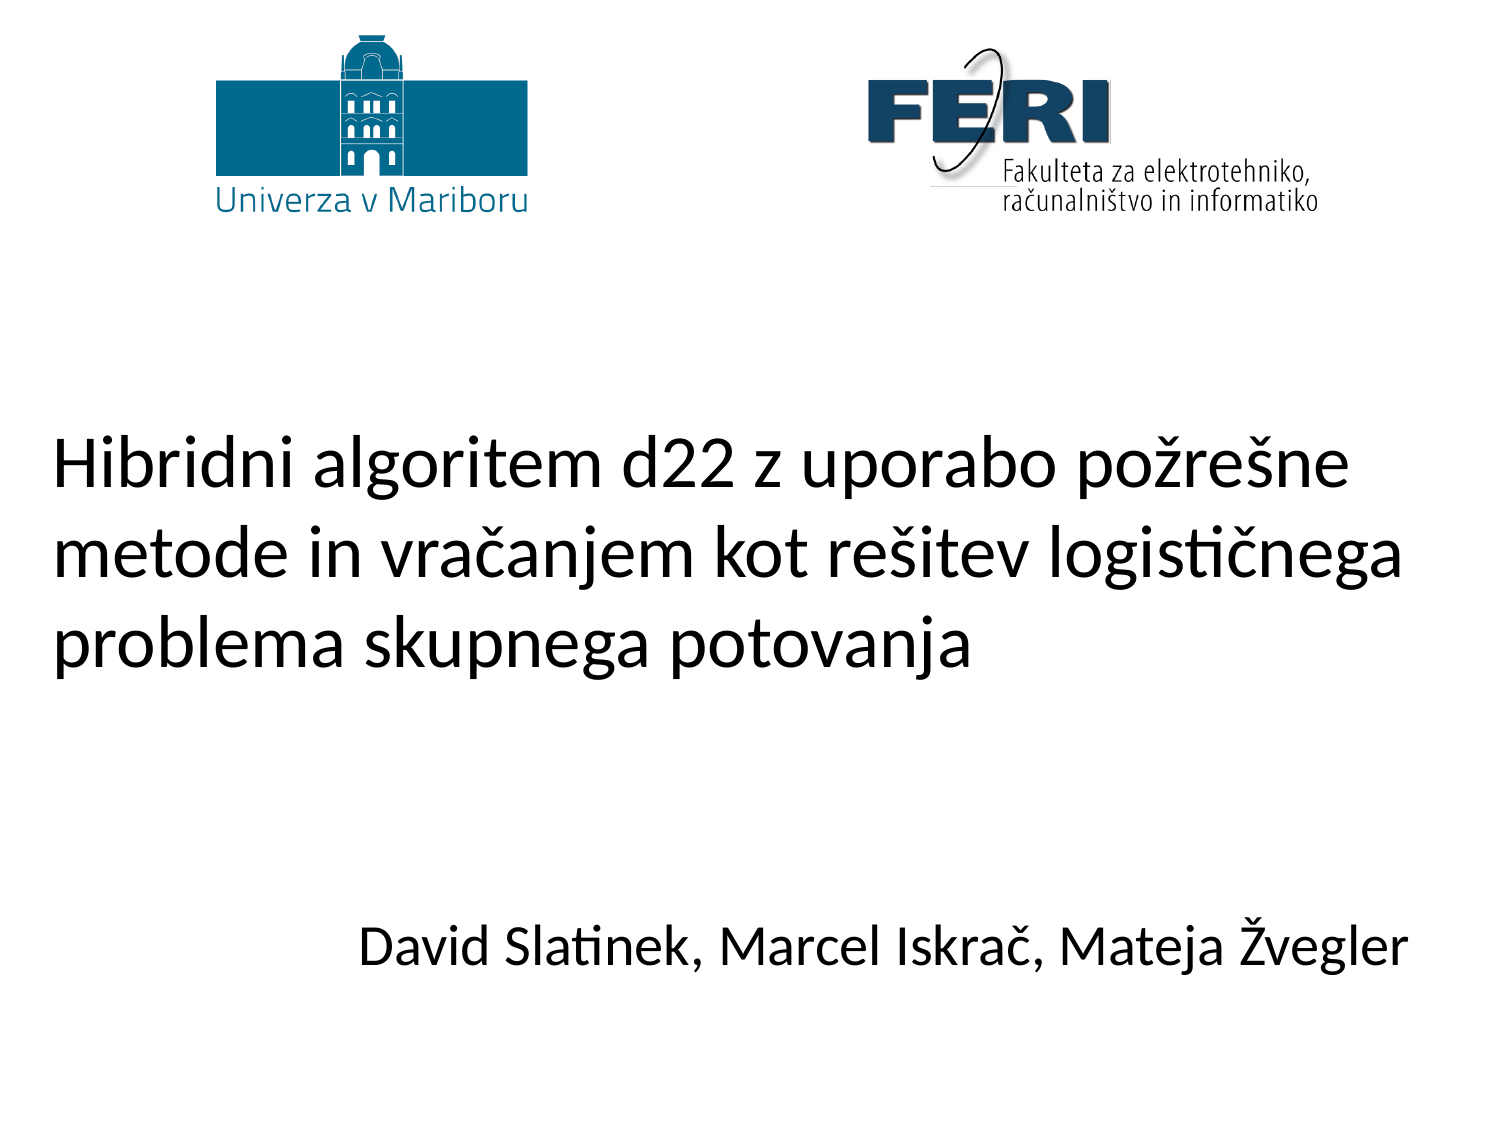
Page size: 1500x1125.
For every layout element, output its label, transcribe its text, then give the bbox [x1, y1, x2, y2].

picture [868, 45, 1317, 211]
subtitle David Slatinek, Marcel Iskrač, Mateja Žvegler [37, 900, 1426, 1047]
picture [206, 28, 538, 222]
title Hibridni algoritem d22 z uporabo požrešne metode in vračanjem kot rešitev logističnega problema skupnega potovanja [37, 224, 1463, 871]
